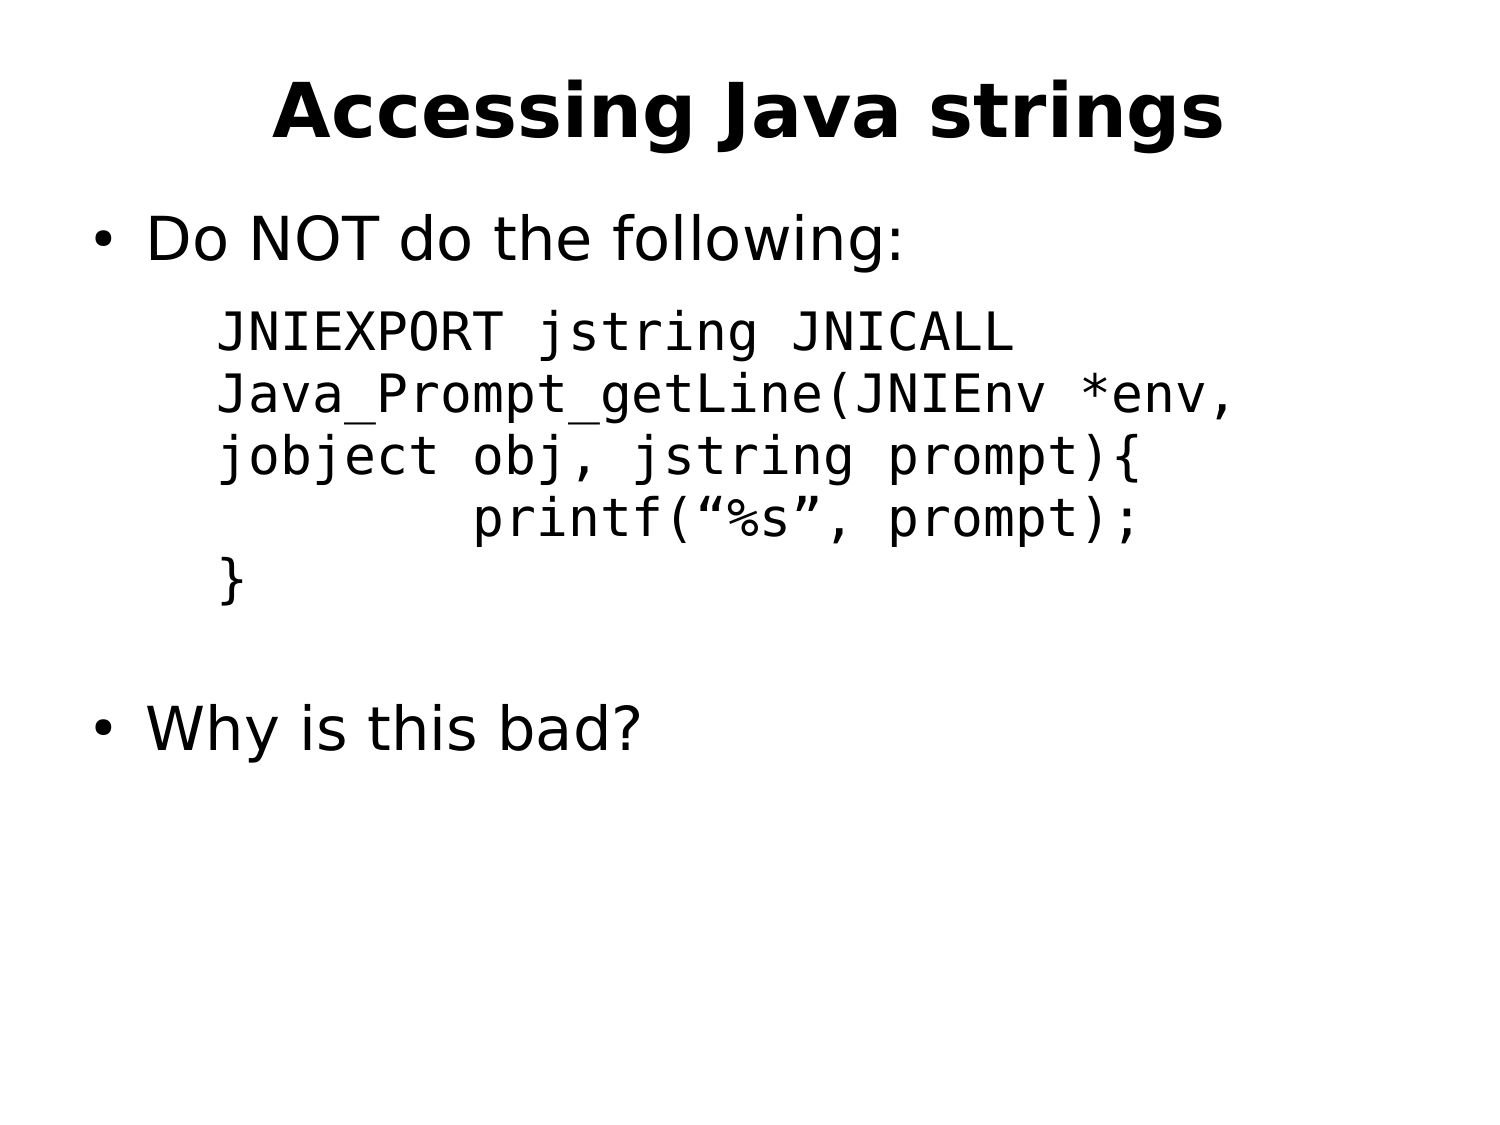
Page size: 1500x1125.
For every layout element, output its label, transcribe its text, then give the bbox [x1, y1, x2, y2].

list Do NOT do the following: JNIEXPORT jstring JNICALL Java_Prompt_getLine(JNIEnv *env, jobject obj, jstring prompt){ printf(“%s”, prompt); } Why is this bad? [75, 204, 1395, 1075]
title Accessing Java strings [75, 44, 1425, 177]
